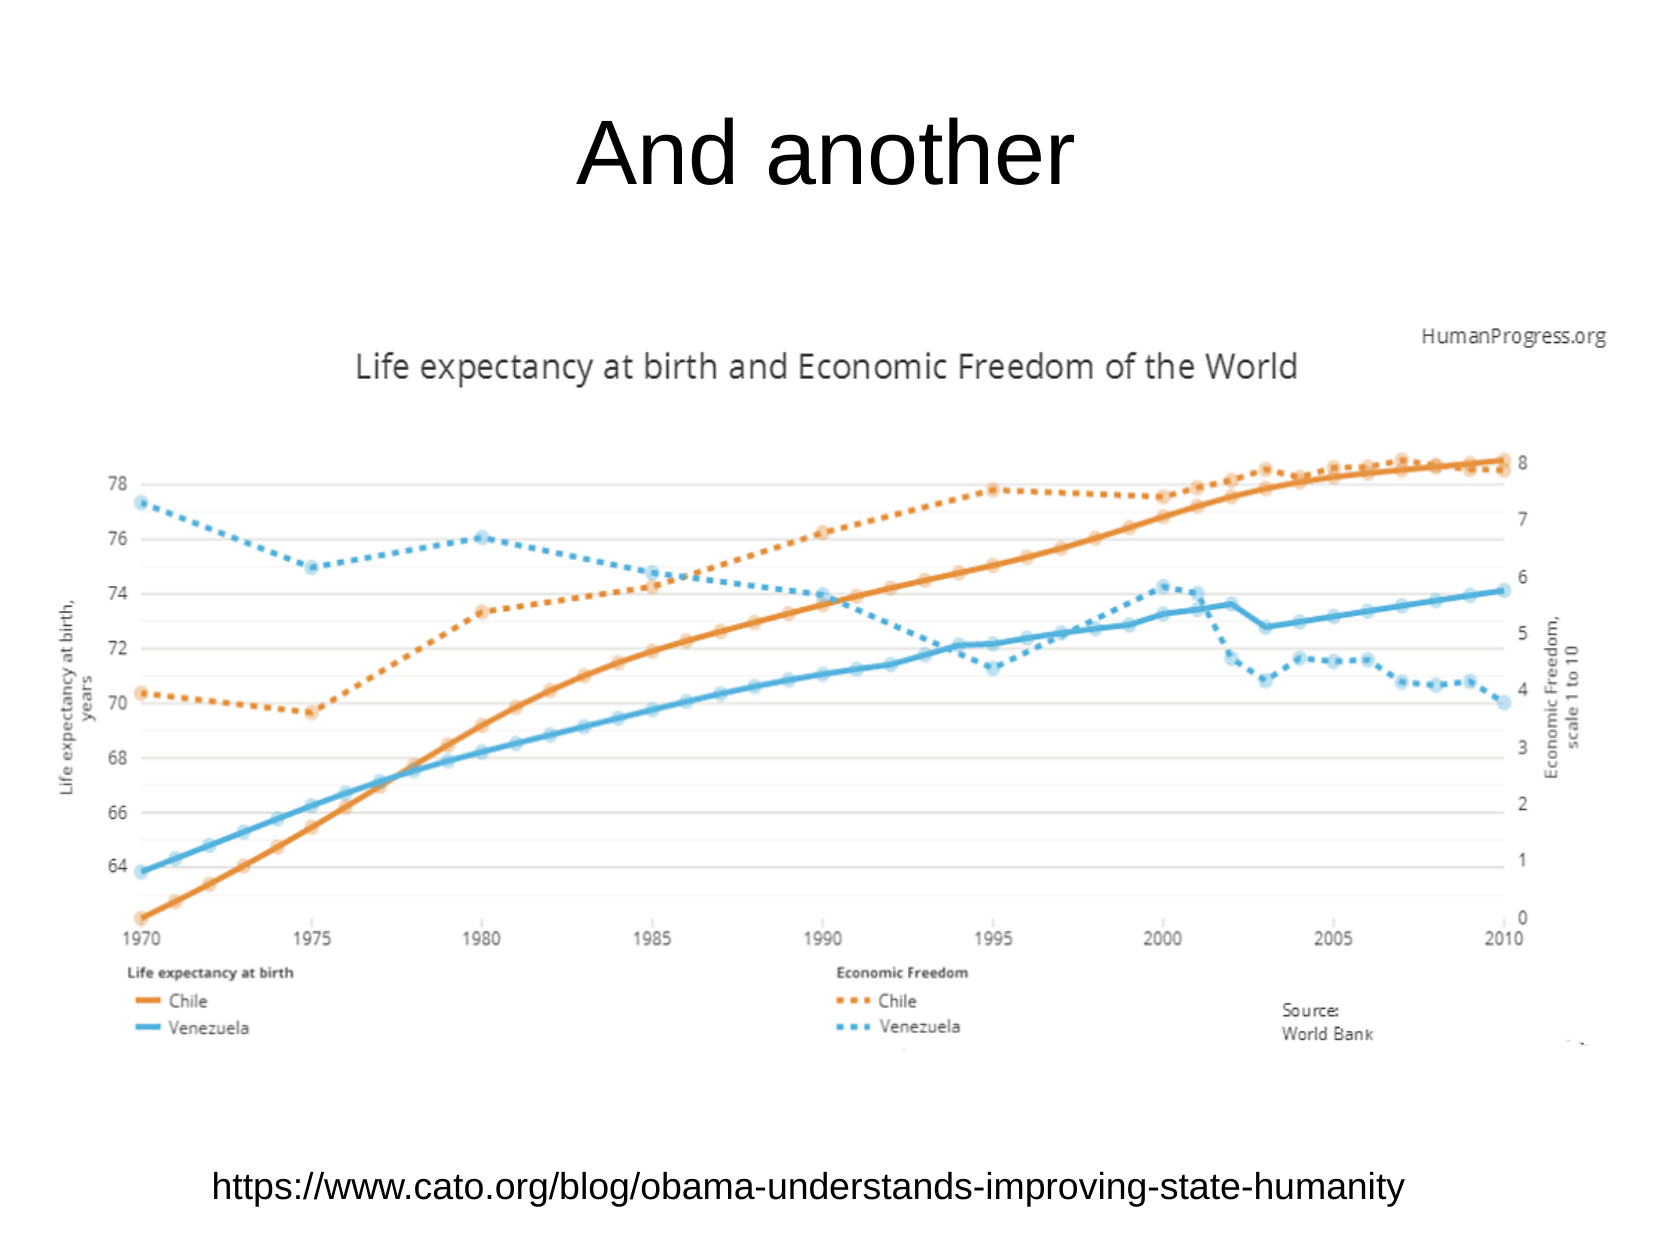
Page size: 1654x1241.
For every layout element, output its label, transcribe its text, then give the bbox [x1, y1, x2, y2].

picture [0, 314, 1654, 1081]
title And another [82, 49, 1571, 257]
text_box https://www.cato.org/blog/obama-understands-improving-state-humanity [196, 1158, 1426, 1216]
